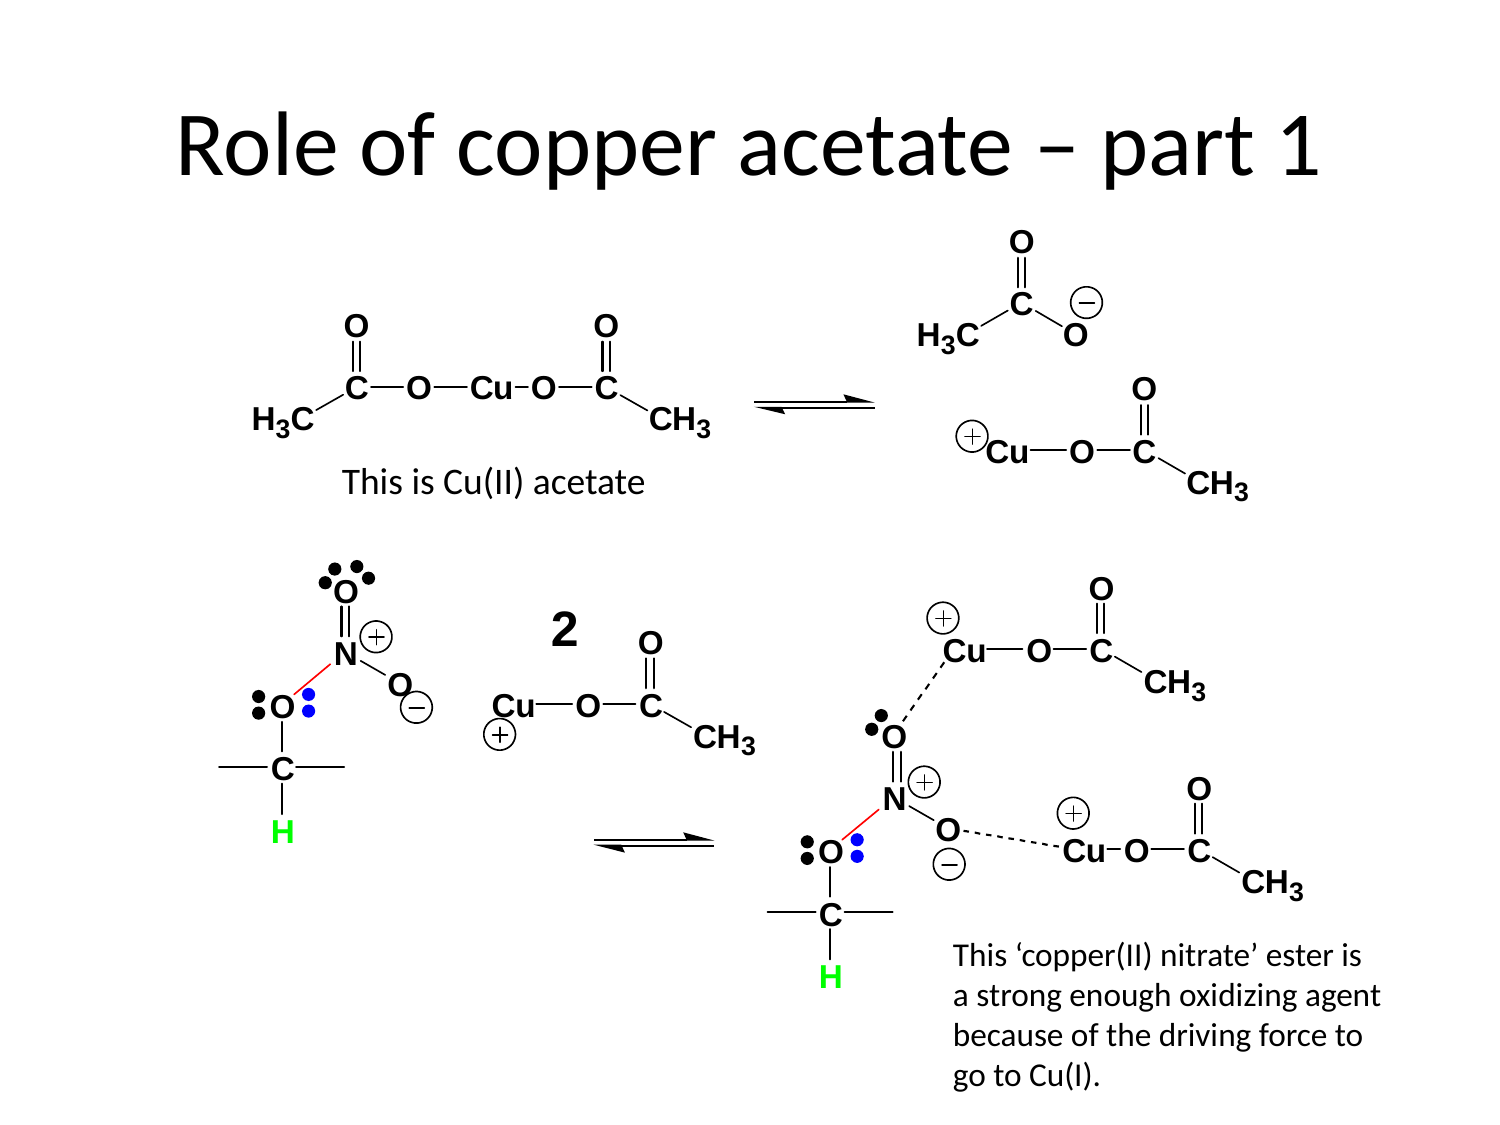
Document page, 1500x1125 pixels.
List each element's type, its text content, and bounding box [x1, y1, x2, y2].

title Role of copper acetate – part 1 [75, 45, 1425, 233]
picture [249, 224, 1253, 507]
picture [212, 549, 1307, 992]
text_box This ‘copper(II) nitrate’ ester is a strong enough oxidizing agent because of the driving force to go to Cu(I). [938, 925, 1401, 1101]
chart [661, 224, 1254, 508]
